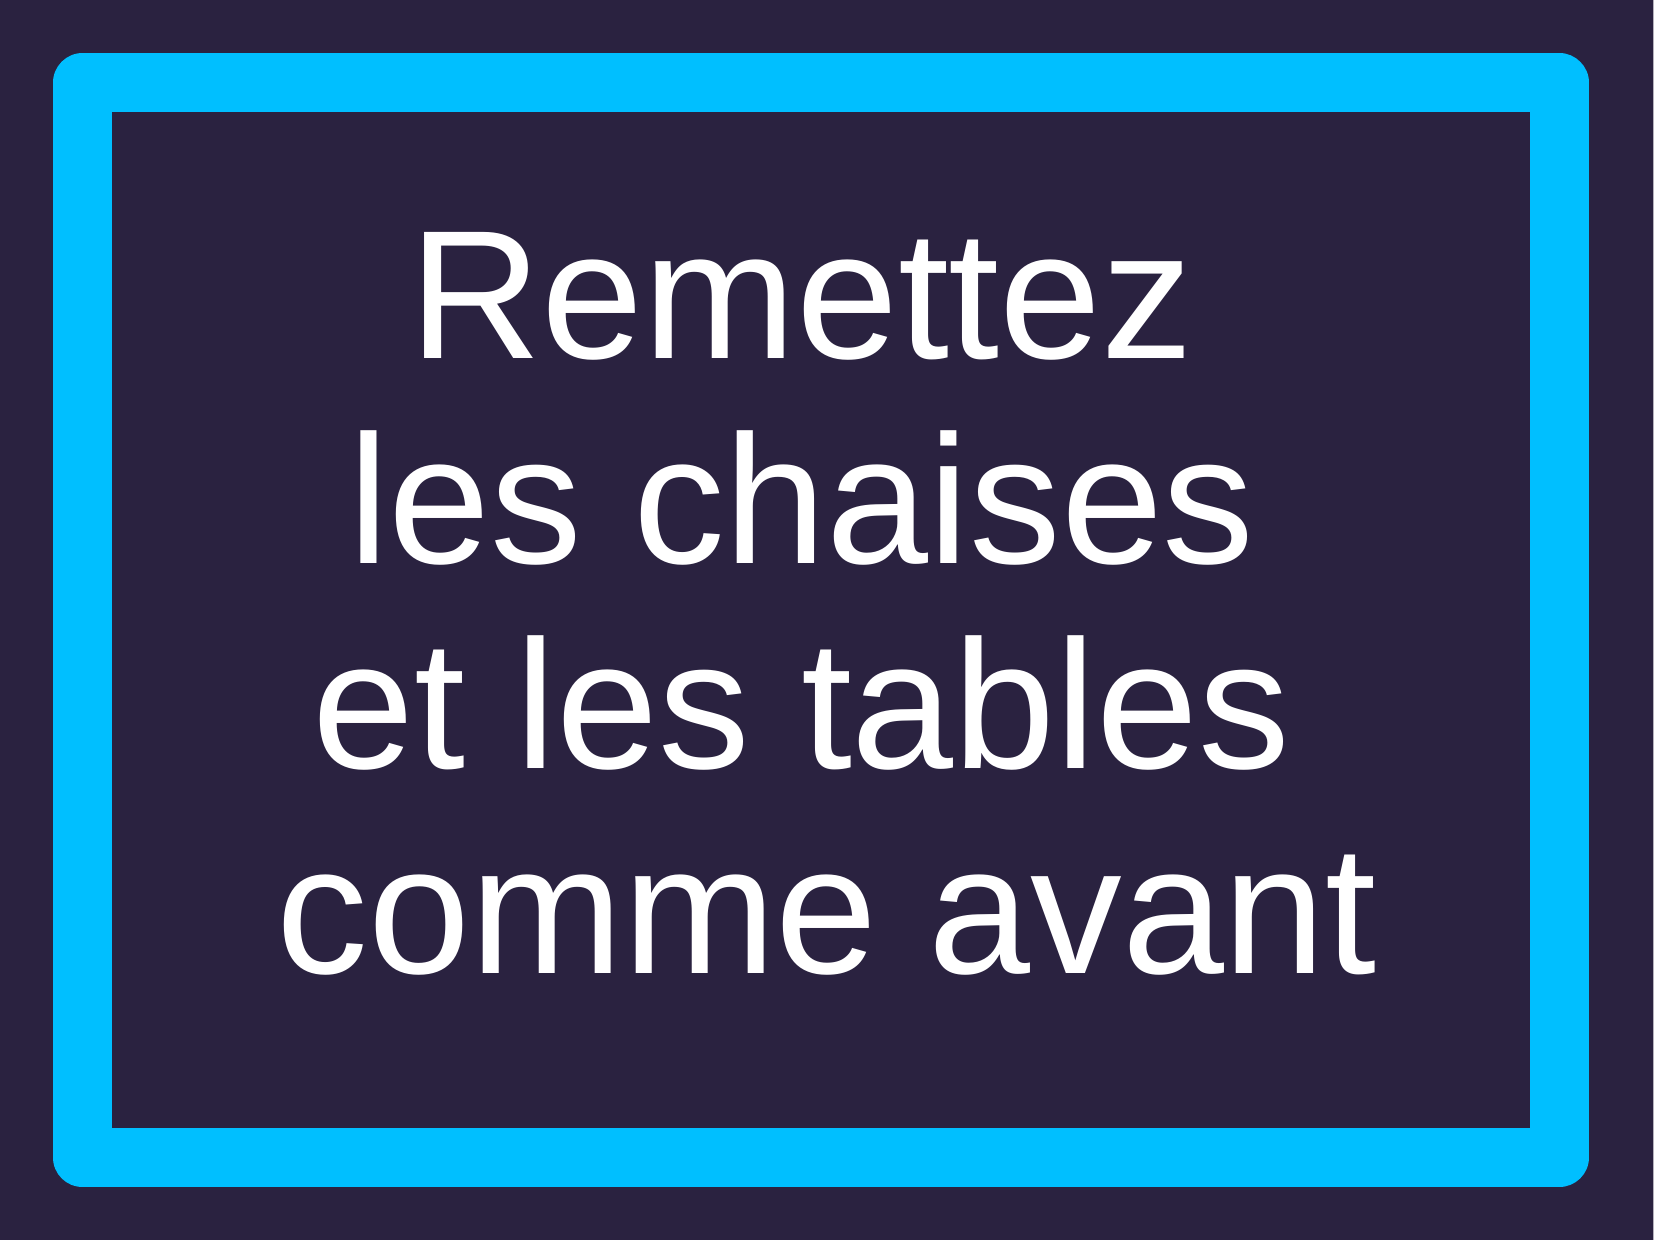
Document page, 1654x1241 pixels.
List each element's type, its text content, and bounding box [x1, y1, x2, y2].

title Remettez les chaises et les tables comme avant [0, 47, 1654, 1158]
title Remettez les chaises et les tables comme avant [112, 112, 1530, 1128]
